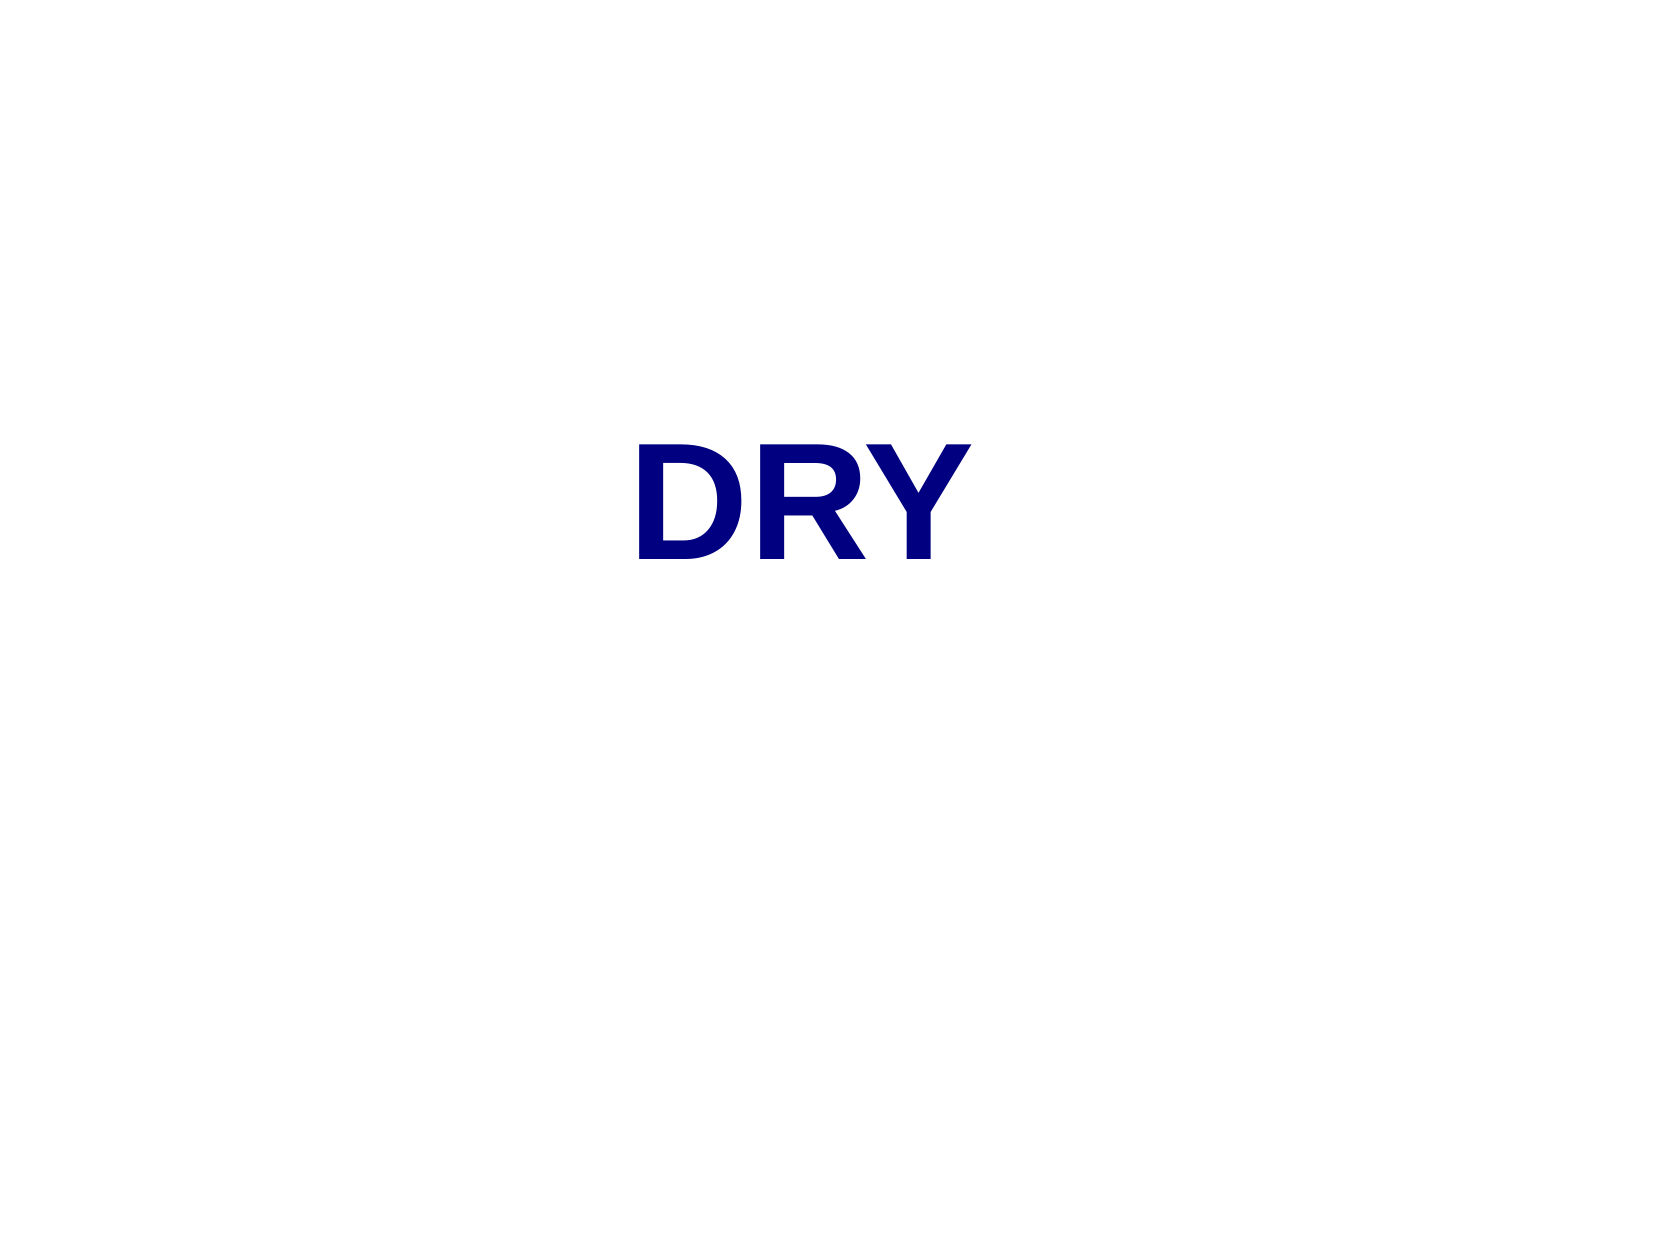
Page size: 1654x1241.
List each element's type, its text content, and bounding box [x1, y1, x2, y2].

text_box DRY [614, 401, 993, 603]
